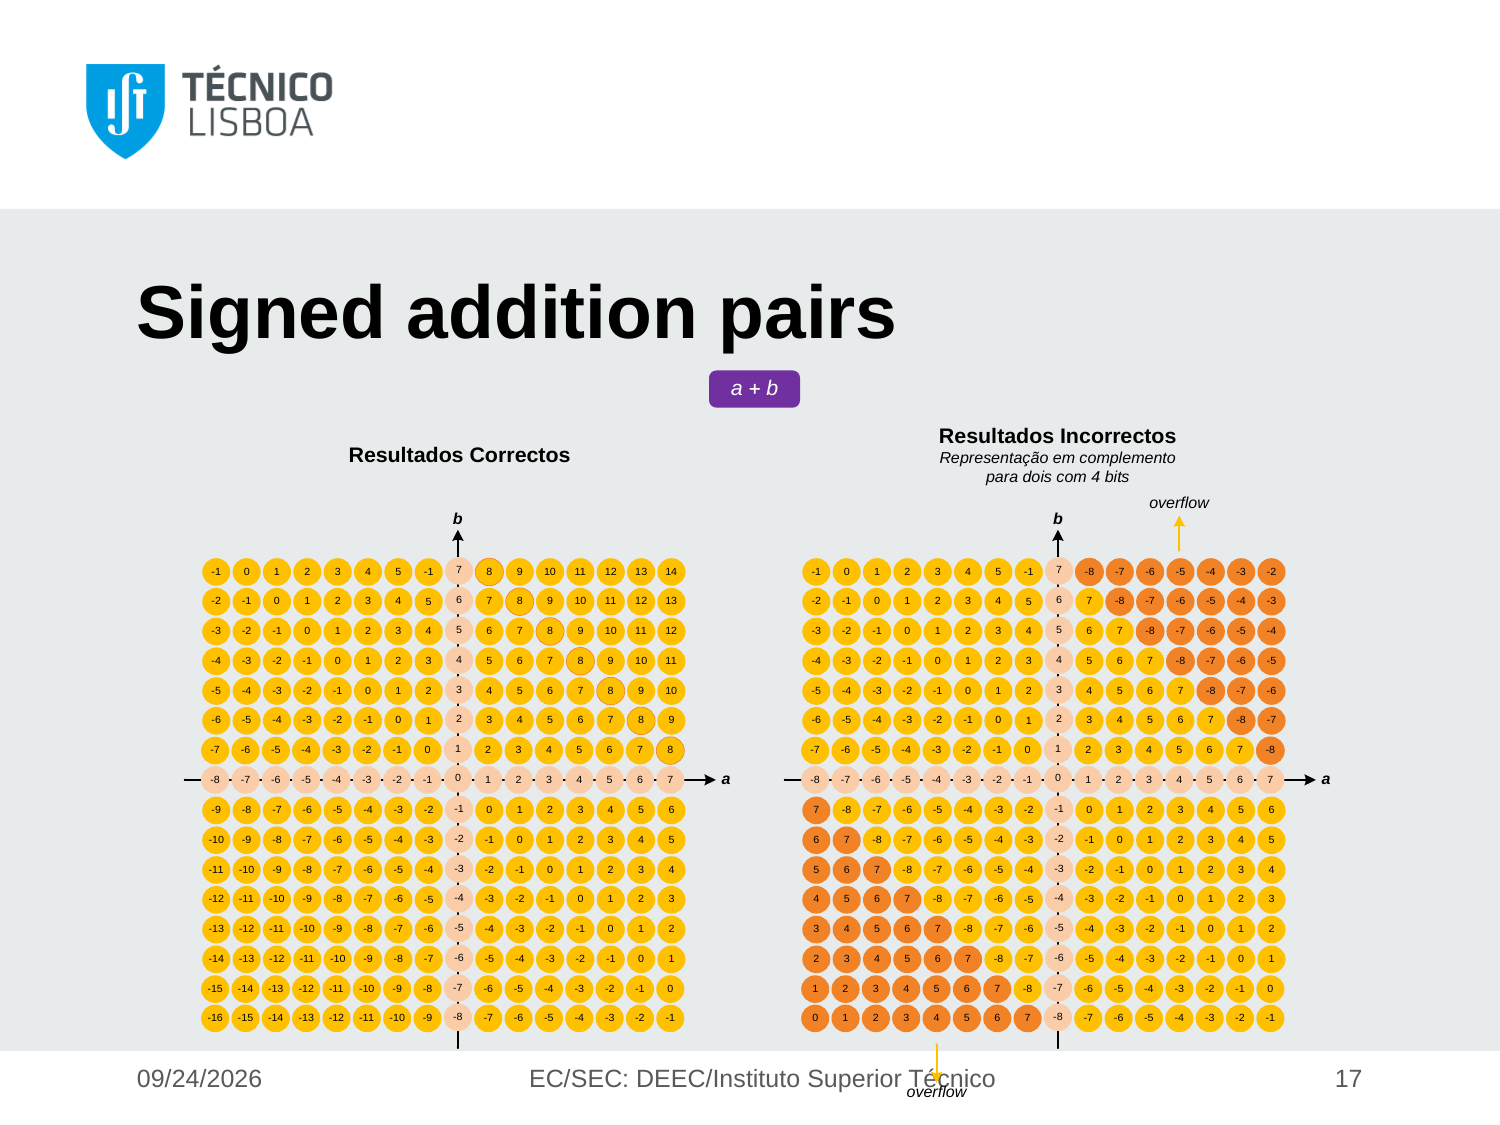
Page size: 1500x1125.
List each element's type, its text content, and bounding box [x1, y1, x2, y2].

slide_number 10/09/2018 [121, 1052, 174, 1103]
picture [0, 0, 1500, 1125]
slide_number 1 [1342, 1052, 1378, 1103]
title Signed addition pairs [121, 237, 1378, 381]
